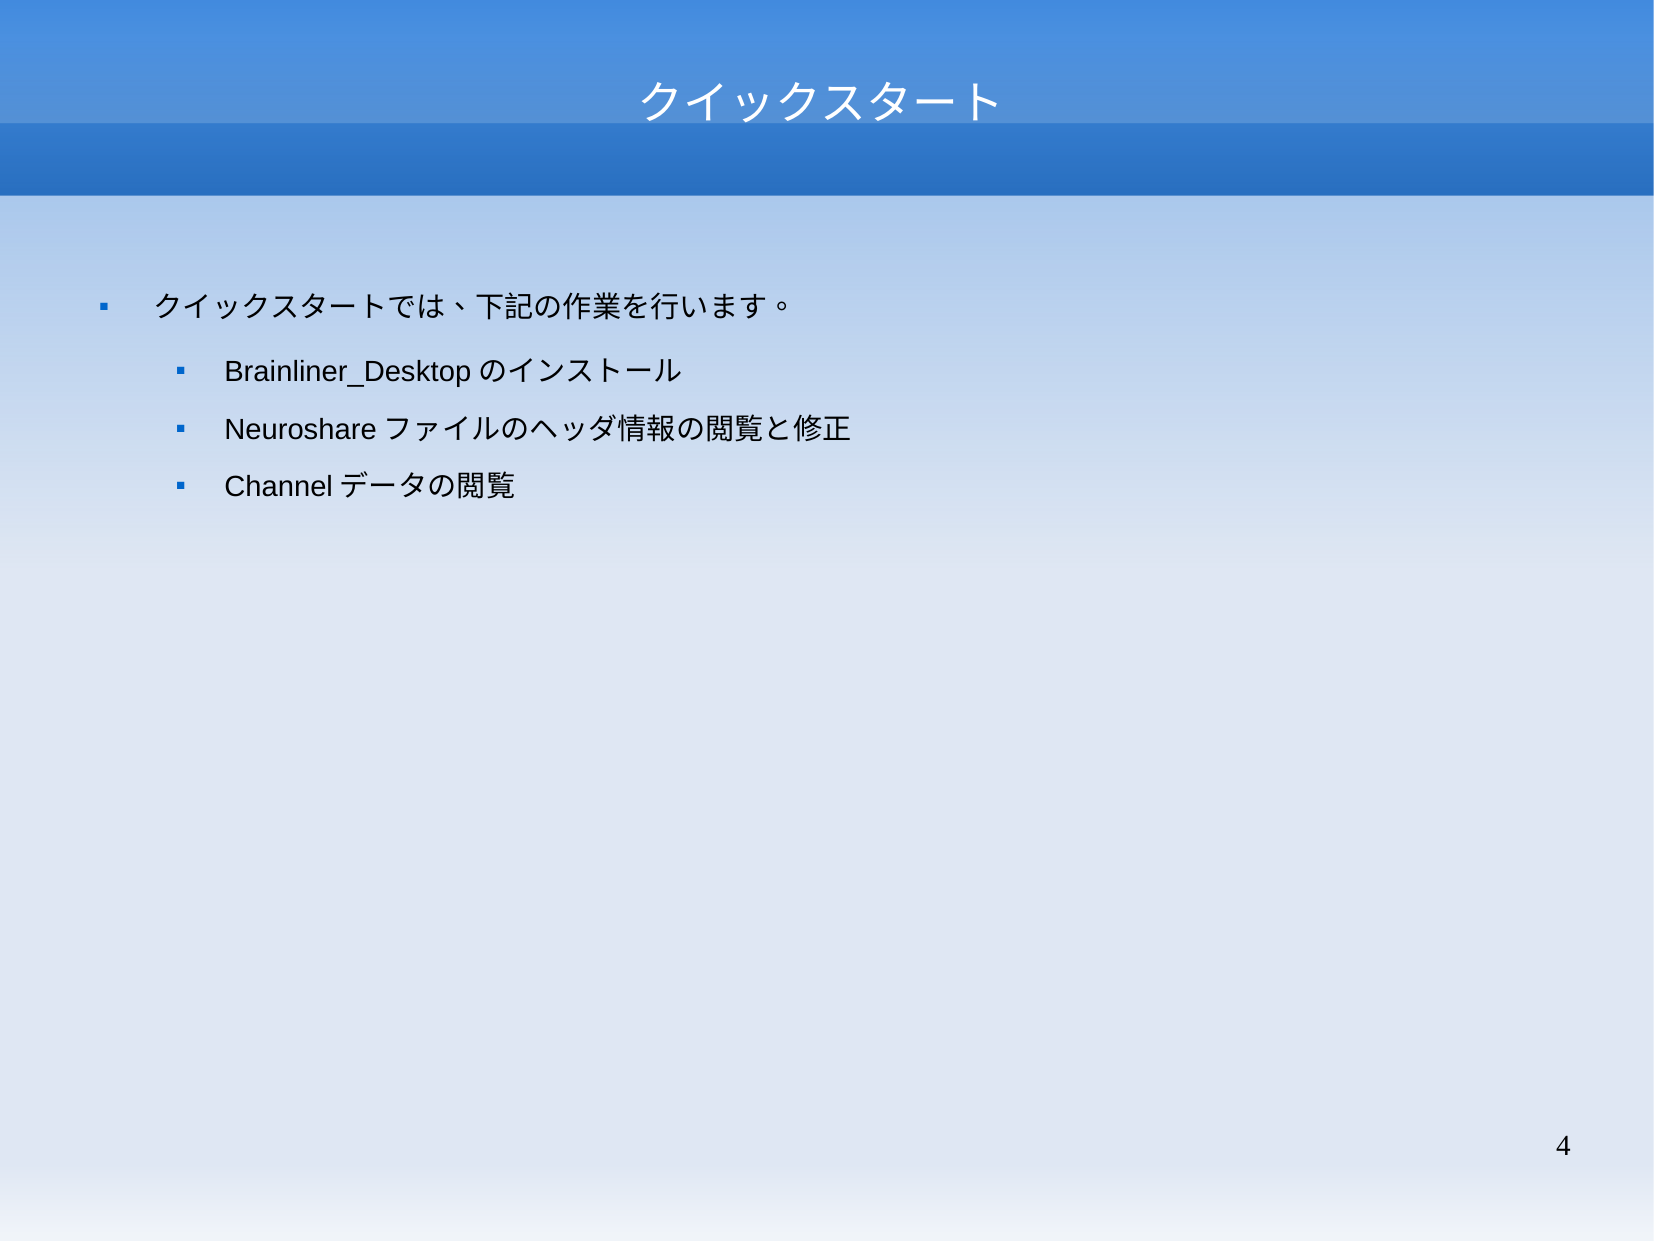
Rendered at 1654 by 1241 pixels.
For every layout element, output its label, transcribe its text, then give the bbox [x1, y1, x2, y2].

picture [0, 0, 1654, 1241]
list クイックスタートでは、下記の作業を行います。 Brainliner_Desktopのインストール Neuroshareファイルのヘッダ情報の閲覧と修正 Channelデータの閲覧 [82, 290, 1571, 1109]
title クイックスタート [76, 0, 1565, 208]
